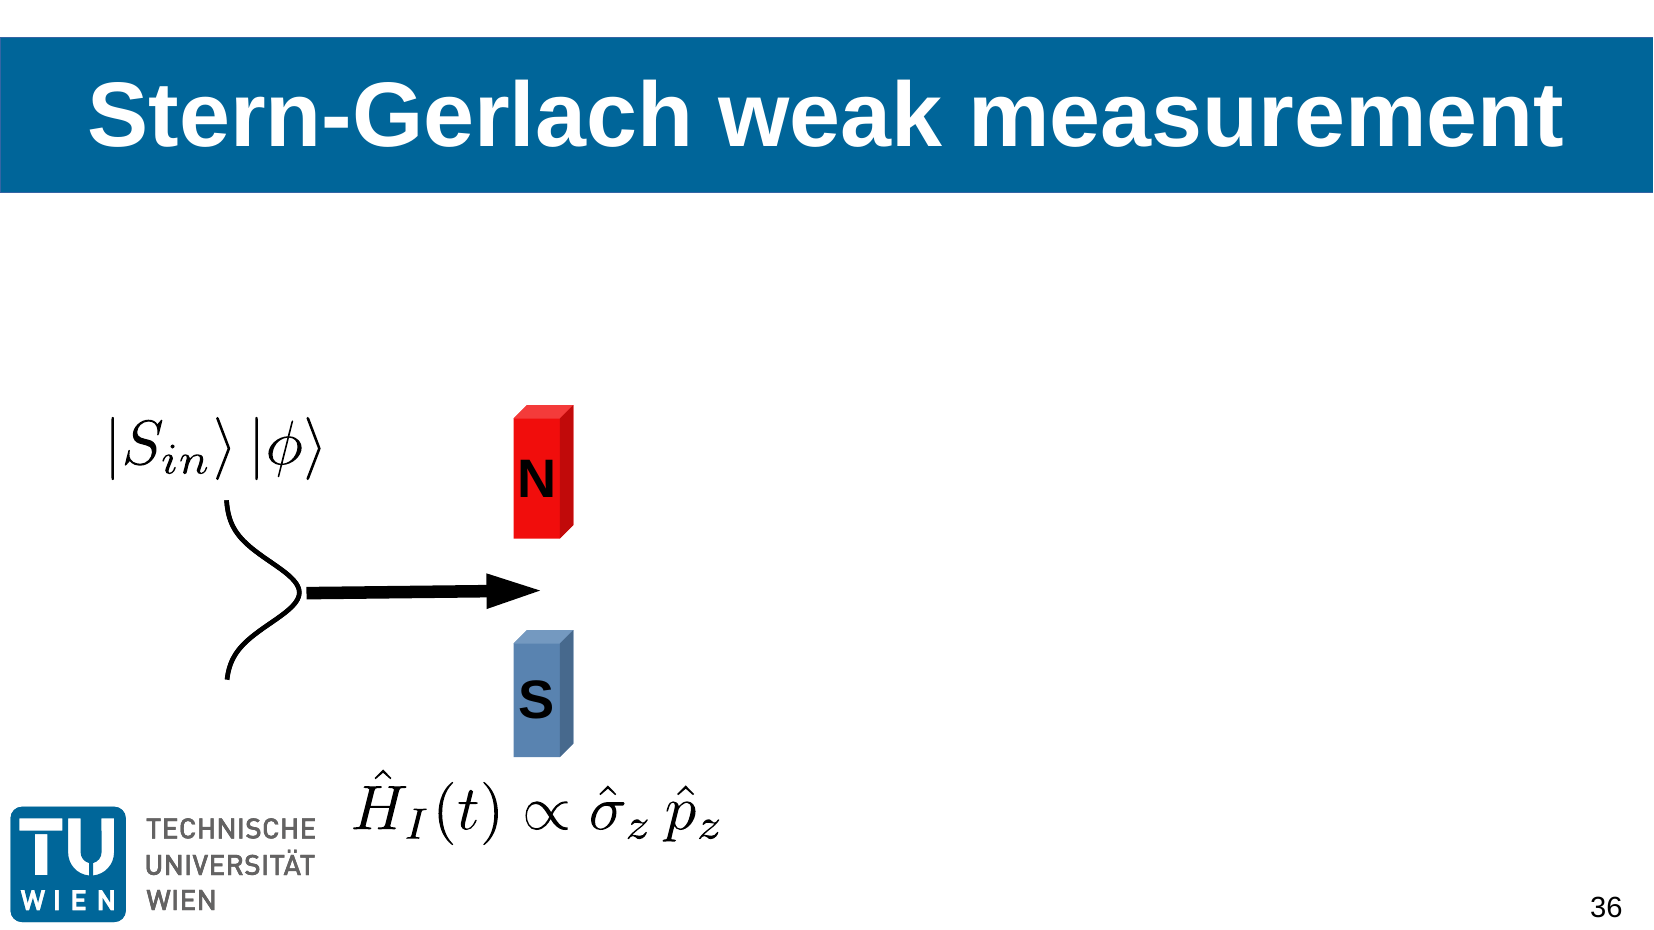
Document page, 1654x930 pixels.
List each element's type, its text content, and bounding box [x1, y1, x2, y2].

picture [76, 412, 346, 692]
text_box Neutron interferometer [513, 630, 572, 644]
text_box N [513, 419, 559, 539]
picture [342, 759, 733, 865]
text_box 2 [513, 405, 572, 419]
title Stern-Gerlach weak measurement [0, 37, 1653, 193]
text_box S [513, 644, 559, 758]
